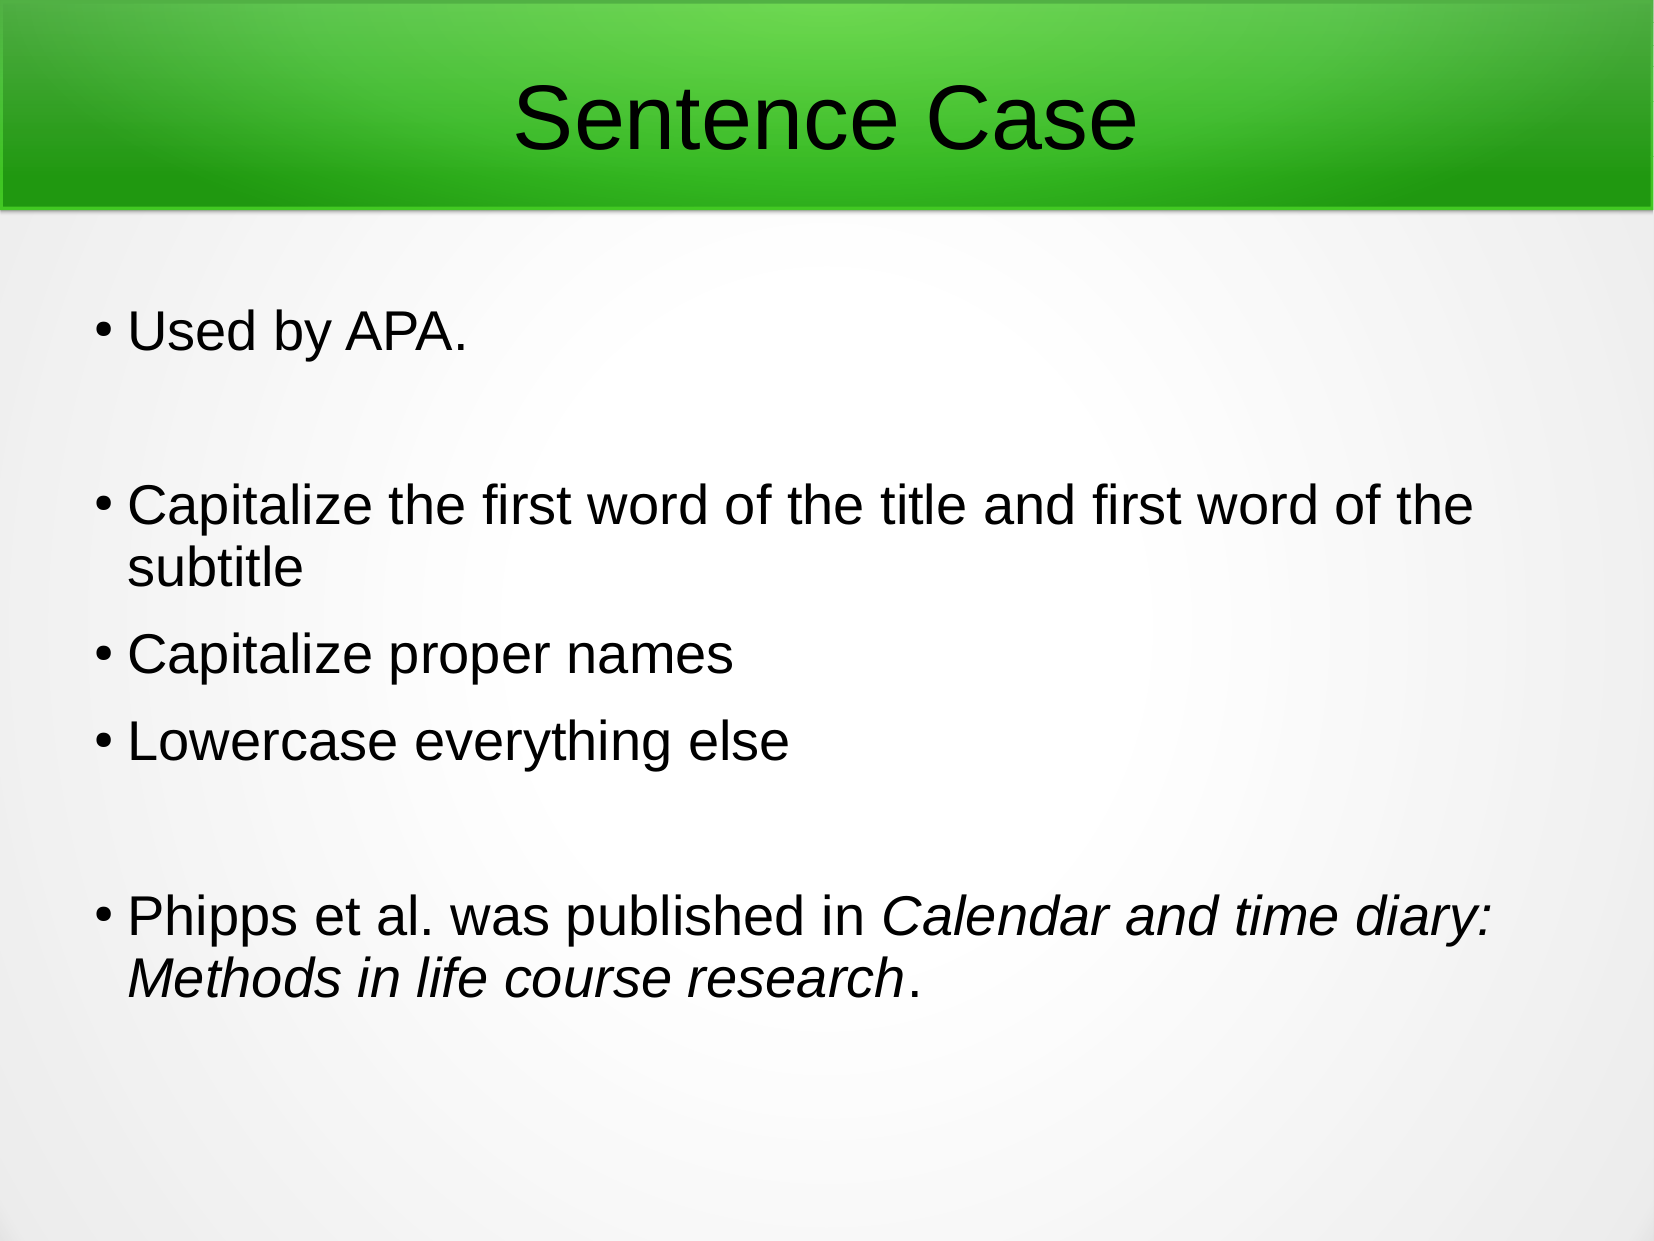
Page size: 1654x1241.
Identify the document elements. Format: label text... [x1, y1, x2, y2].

title Sentence Case [82, 47, 1571, 189]
list Used by APA. Capitalize the first word of the title and first word of the subtitle Capitalize proper names Lowercase everything else Phipps et al. was published in Calendar and time diary: Methods in life course research. [82, 299, 1571, 1019]
